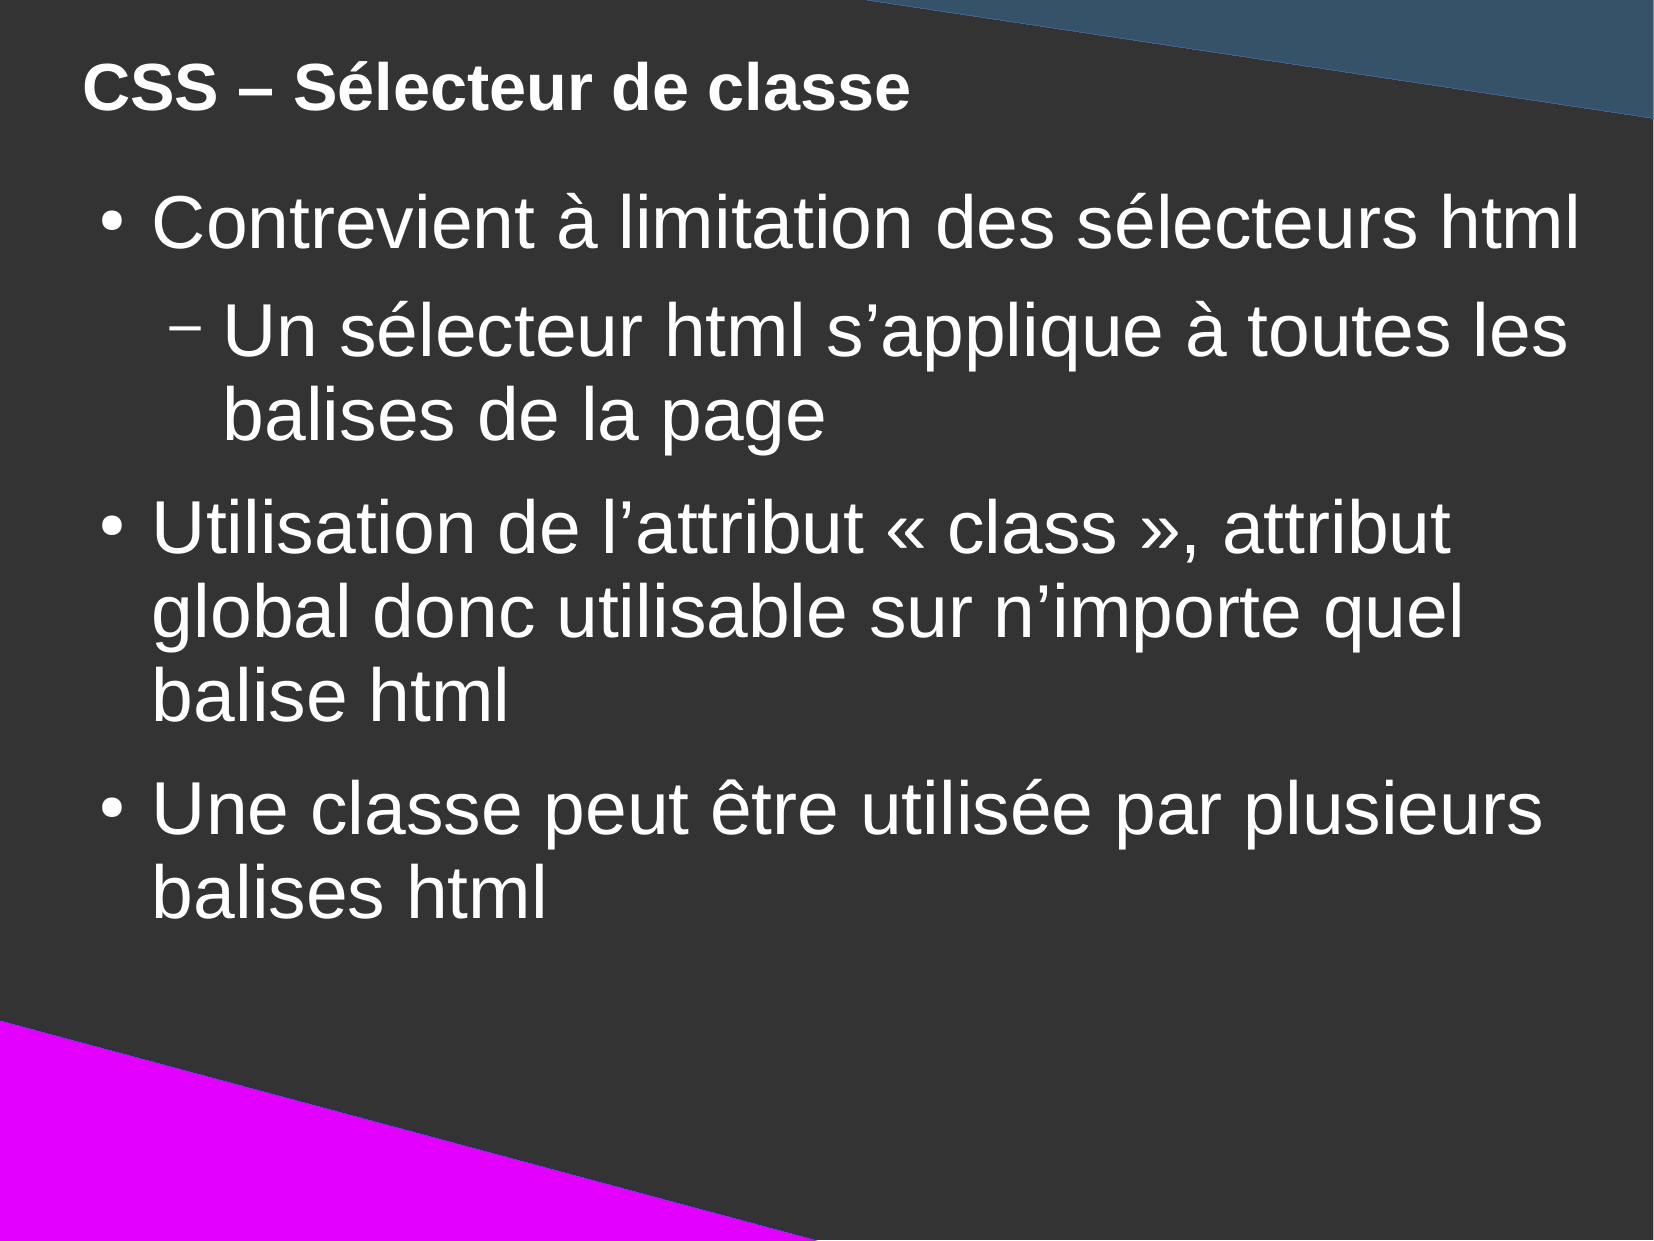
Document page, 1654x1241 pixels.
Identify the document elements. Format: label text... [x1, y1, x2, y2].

text_box [867, 0, 1654, 119]
title CSS – Sélecteur de classe [82, 49, 1571, 153]
list Contrevient à limitation des sélecteurs html Un sélecteur html s’applique à toutes les balises de la page Utilisation de l’attribut « class », attribut global donc utilisable sur n’importe quel balise html Une classe peut être utilisée par plusieurs balises html [81, 180, 1606, 1081]
text_box [0, 1020, 819, 1241]
